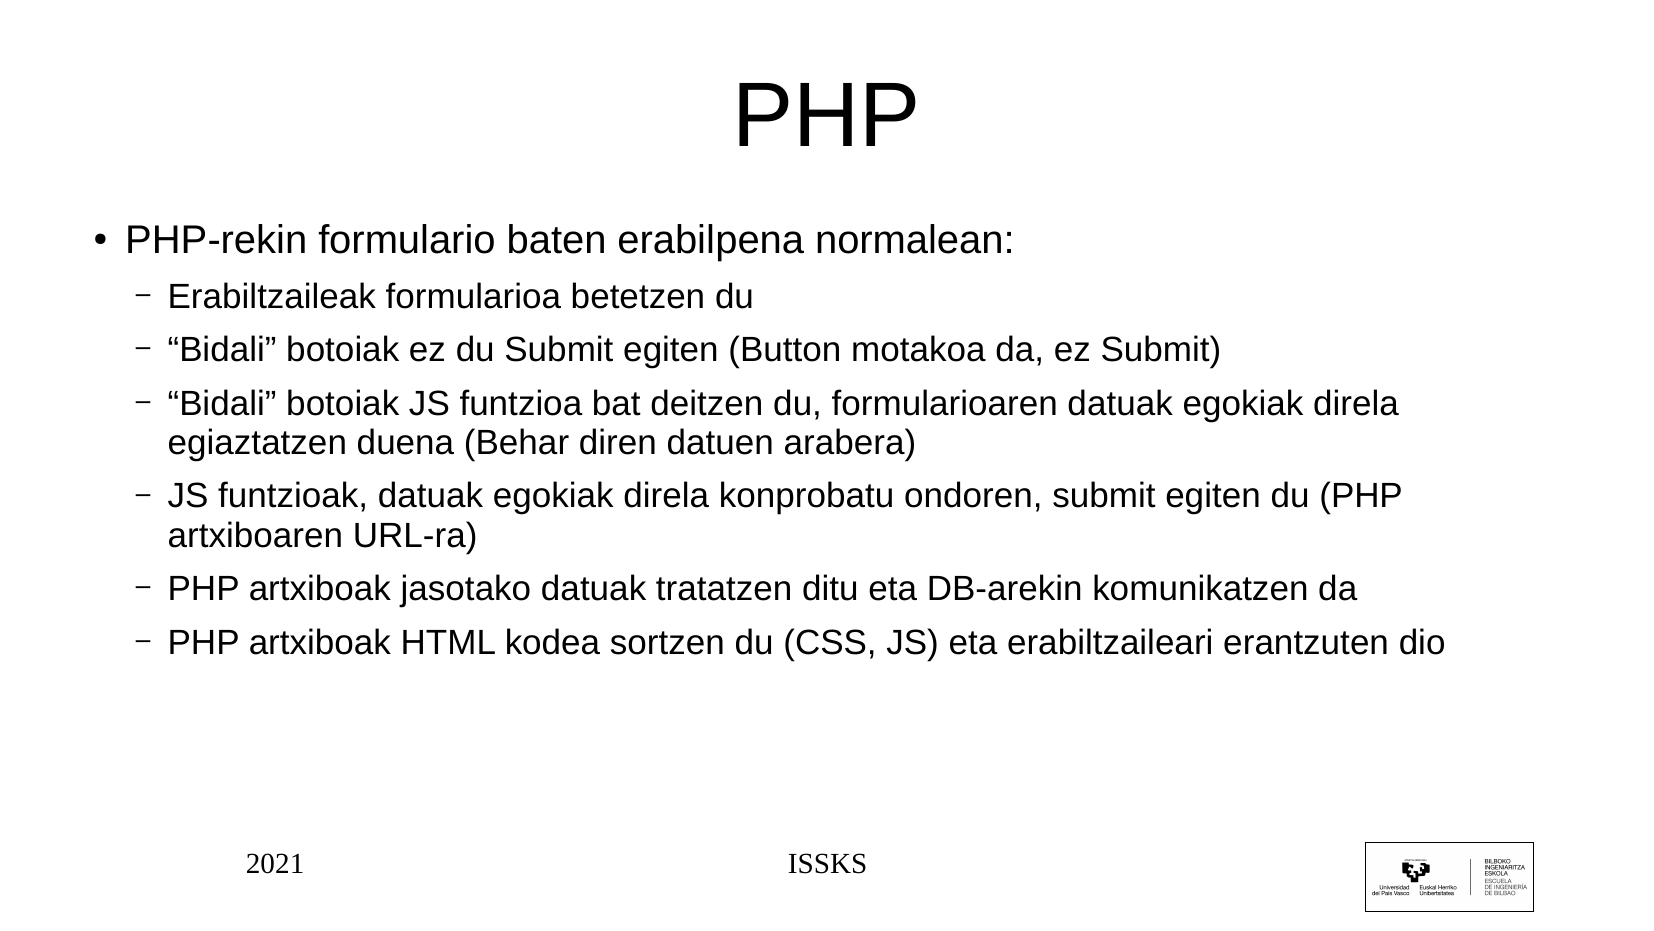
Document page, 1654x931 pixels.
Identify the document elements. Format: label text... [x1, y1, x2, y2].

picture [1366, 843, 1533, 911]
list PHP-rekin formulario baten erabilpena normalean: Erabiltzaileak formularioa betetzen du “Bidali” botoiak ez du Submit egiten (Button motakoa da, ez Submit) “Bidali” botoiak JS funtzioa bat deitzen du, formularioaren datuak egokiak direla egiaztatzen duena (Behar diren datuen arabera) JS funtzioak, datuak egokiak direla konprobatu ondoren, submit egiten du (PHP artxiboaren URL-ra) PHP artxiboak jasotako datuak tratatzen ditu eta DB-arekin komunikatzen da PHP artxiboak HTML kodea sortzen du (CSS, JS) eta erabiltzaileari erantzuten dio [82, 217, 1456, 706]
title PHP [82, 37, 1571, 193]
